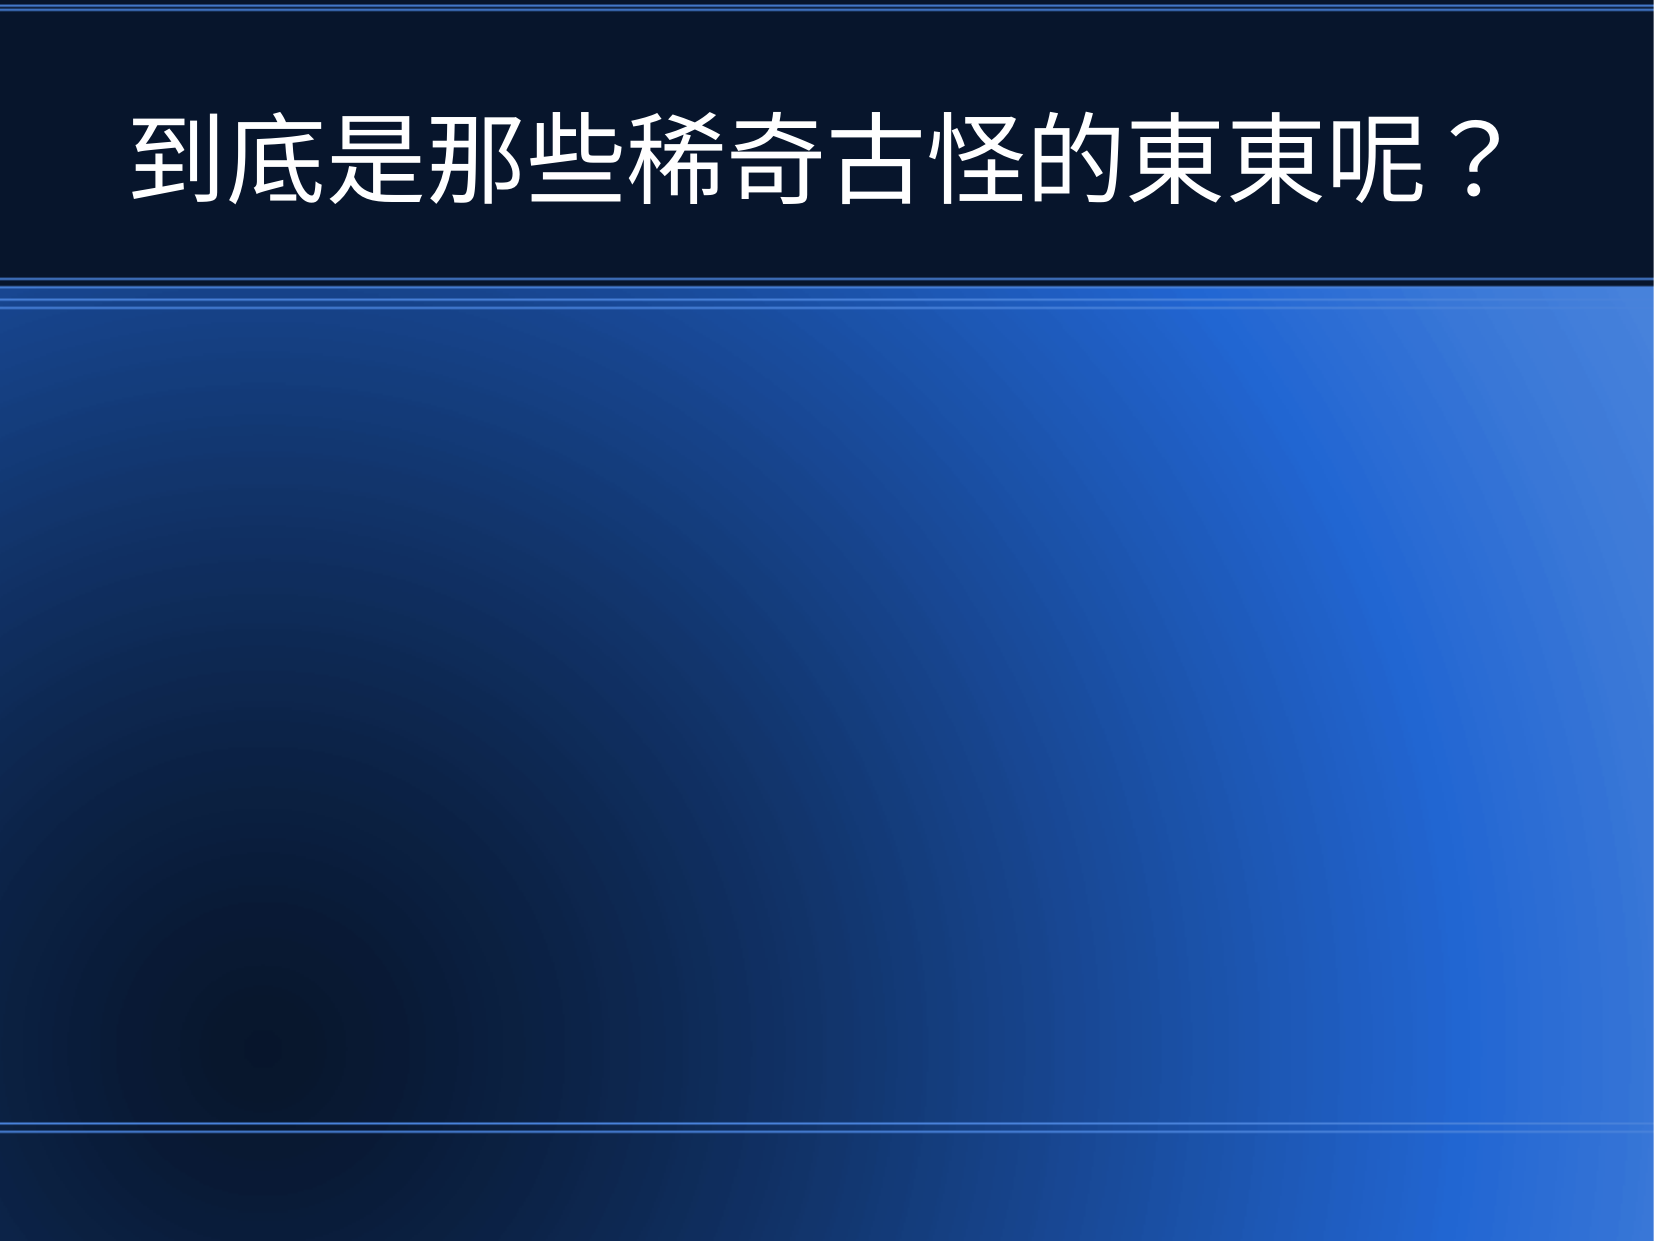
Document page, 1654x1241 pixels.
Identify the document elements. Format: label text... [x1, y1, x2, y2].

title 到底是那些稀奇古怪的東東呢？ [82, 49, 1571, 257]
picture [0, 0, 1654, 1241]
